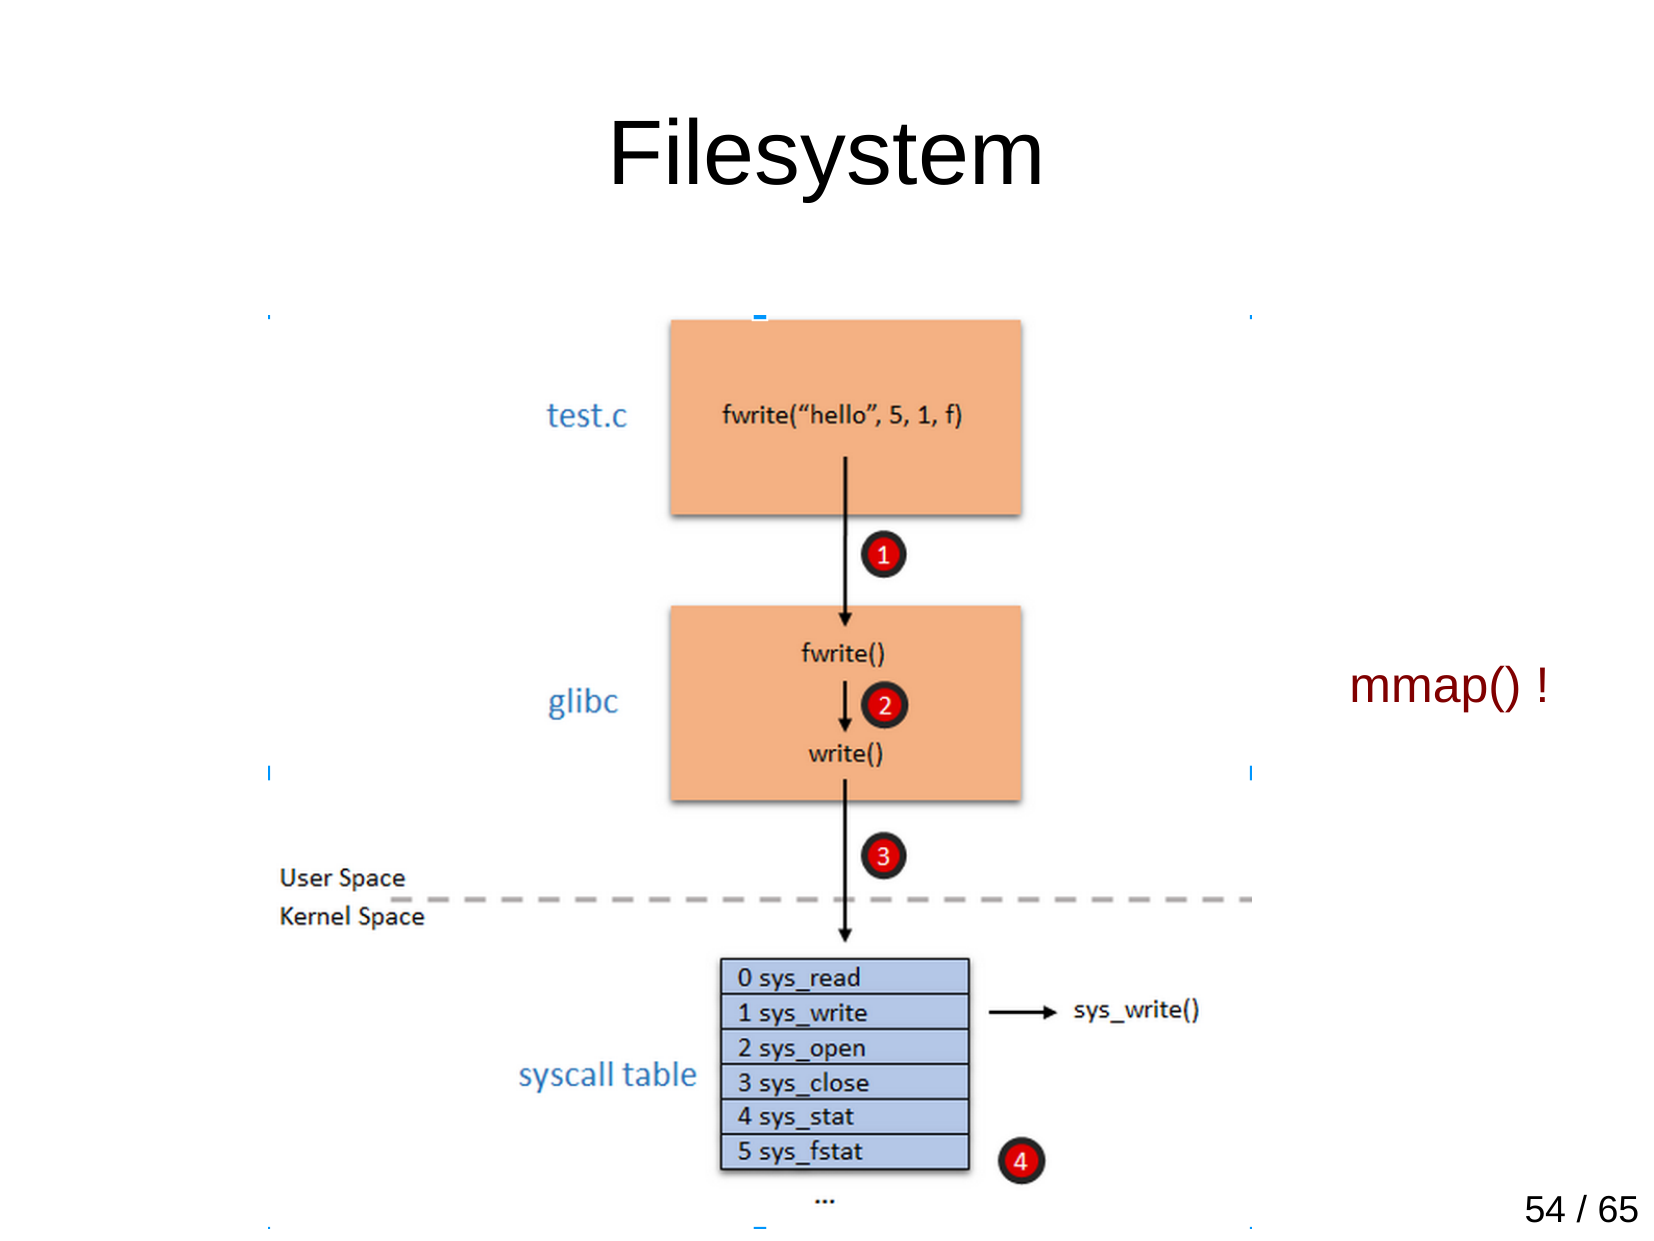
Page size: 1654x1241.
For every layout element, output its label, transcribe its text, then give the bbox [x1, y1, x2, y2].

text_box mmap() ! [1334, 649, 1566, 721]
text_box <number> / 65 [1380, 1181, 1654, 1238]
title Filesystem [82, 49, 1571, 257]
picture [268, 315, 1252, 1229]
